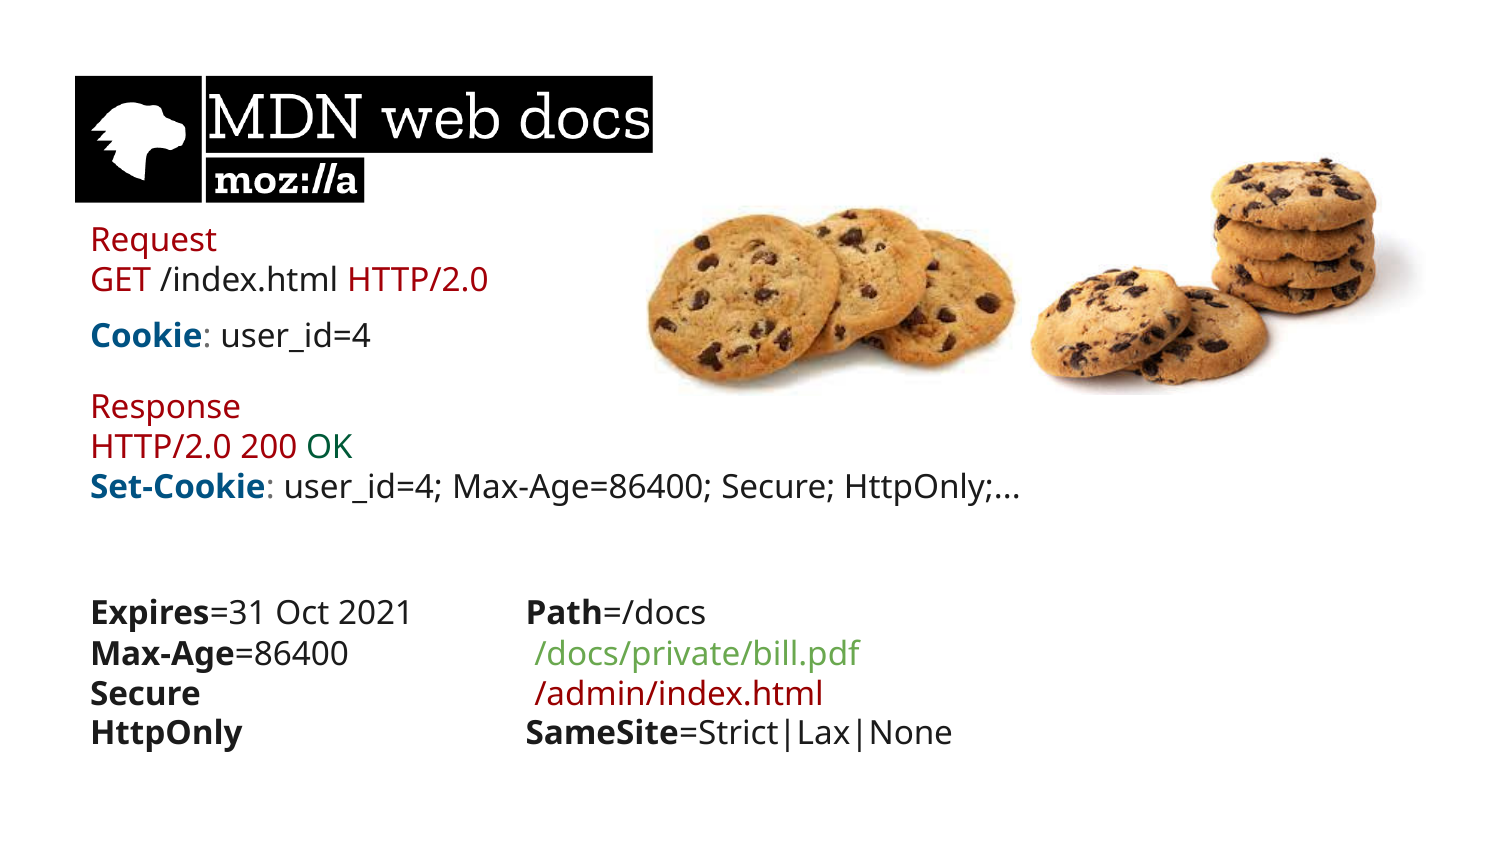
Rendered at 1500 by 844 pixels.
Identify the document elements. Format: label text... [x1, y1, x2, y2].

text_box Expires=31 Oct 2021 Max-Age=86400 Secure HttpOnly [74, 576, 490, 767]
text_box Request GET /index.html HTTP/2.0 Cookie: user_id=4 [75, 203, 654, 370]
picture [75, 75, 1022, 370]
text_box Path=/docs /docs/private/bill.pdf /admin/index.html SameSite=Strict|Lax|None [510, 576, 1027, 767]
text_box Response HTTP/2.0 200 OK Set-Cookie: user_id=4; Max-Age=86400; Secure; HttpOnly;... [74, 370, 1425, 520]
picture [1029, 150, 1445, 395]
